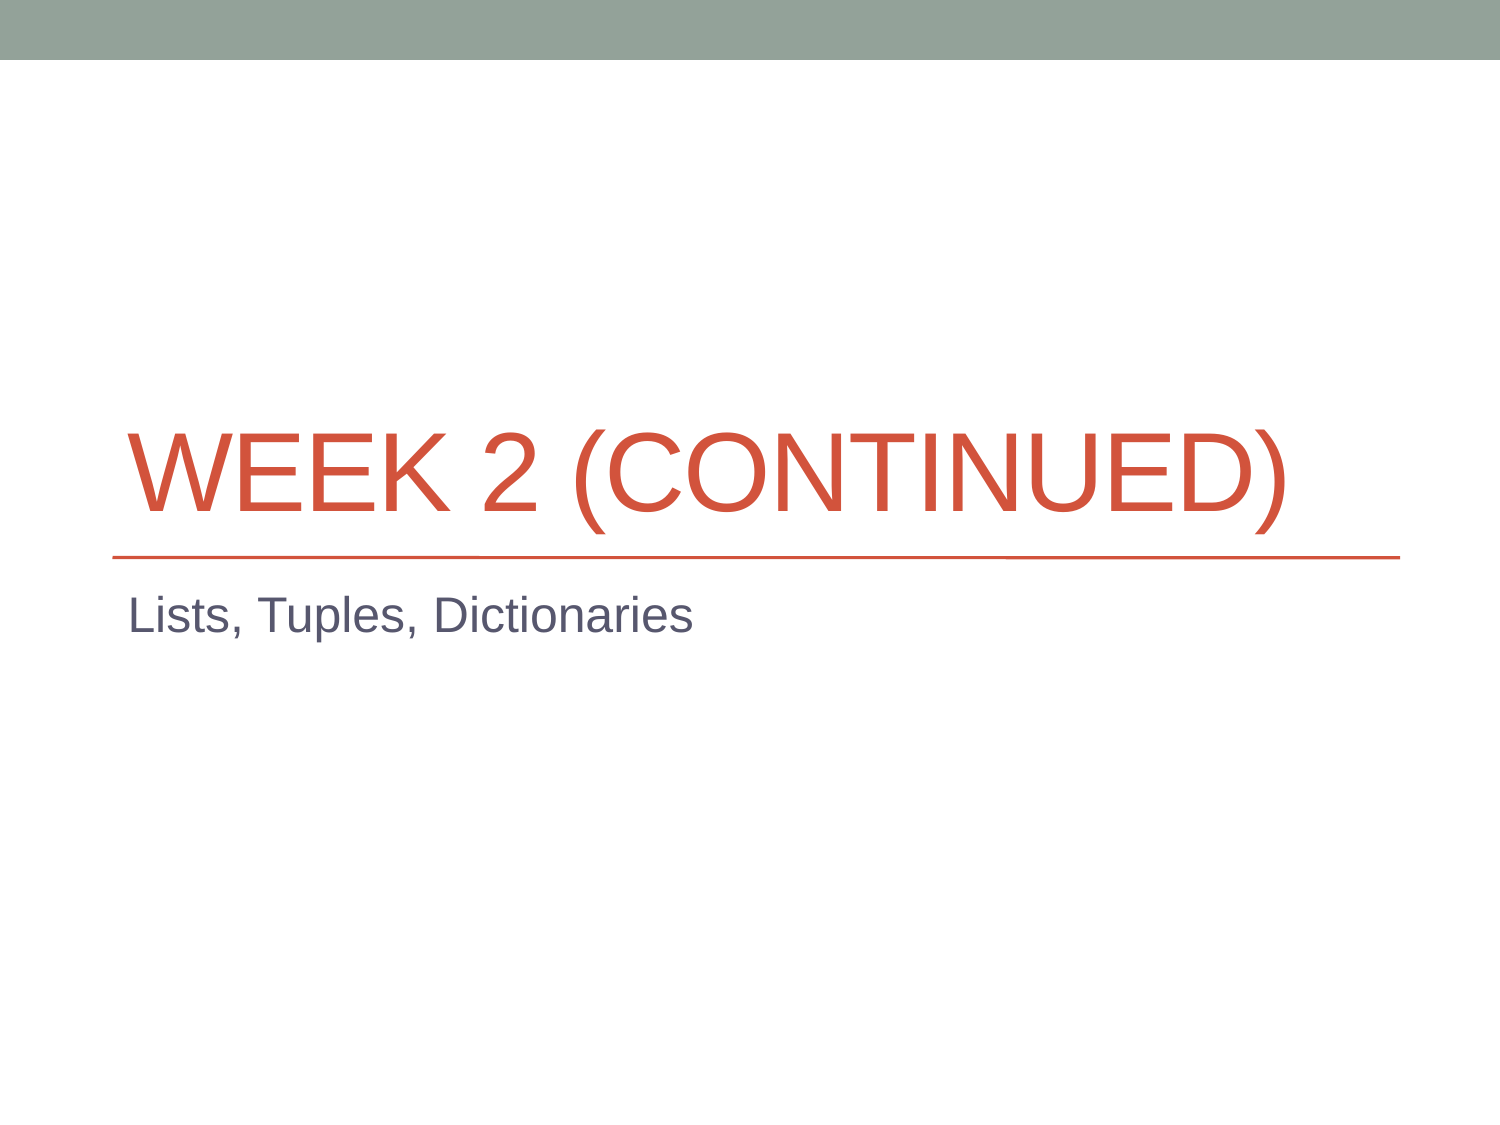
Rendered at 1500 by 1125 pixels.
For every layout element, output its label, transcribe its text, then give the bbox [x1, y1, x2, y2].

subtitle Lists, Tuples, Dictionaries [112, 575, 1163, 863]
title Week 2 (Continued) [112, 224, 1401, 542]
